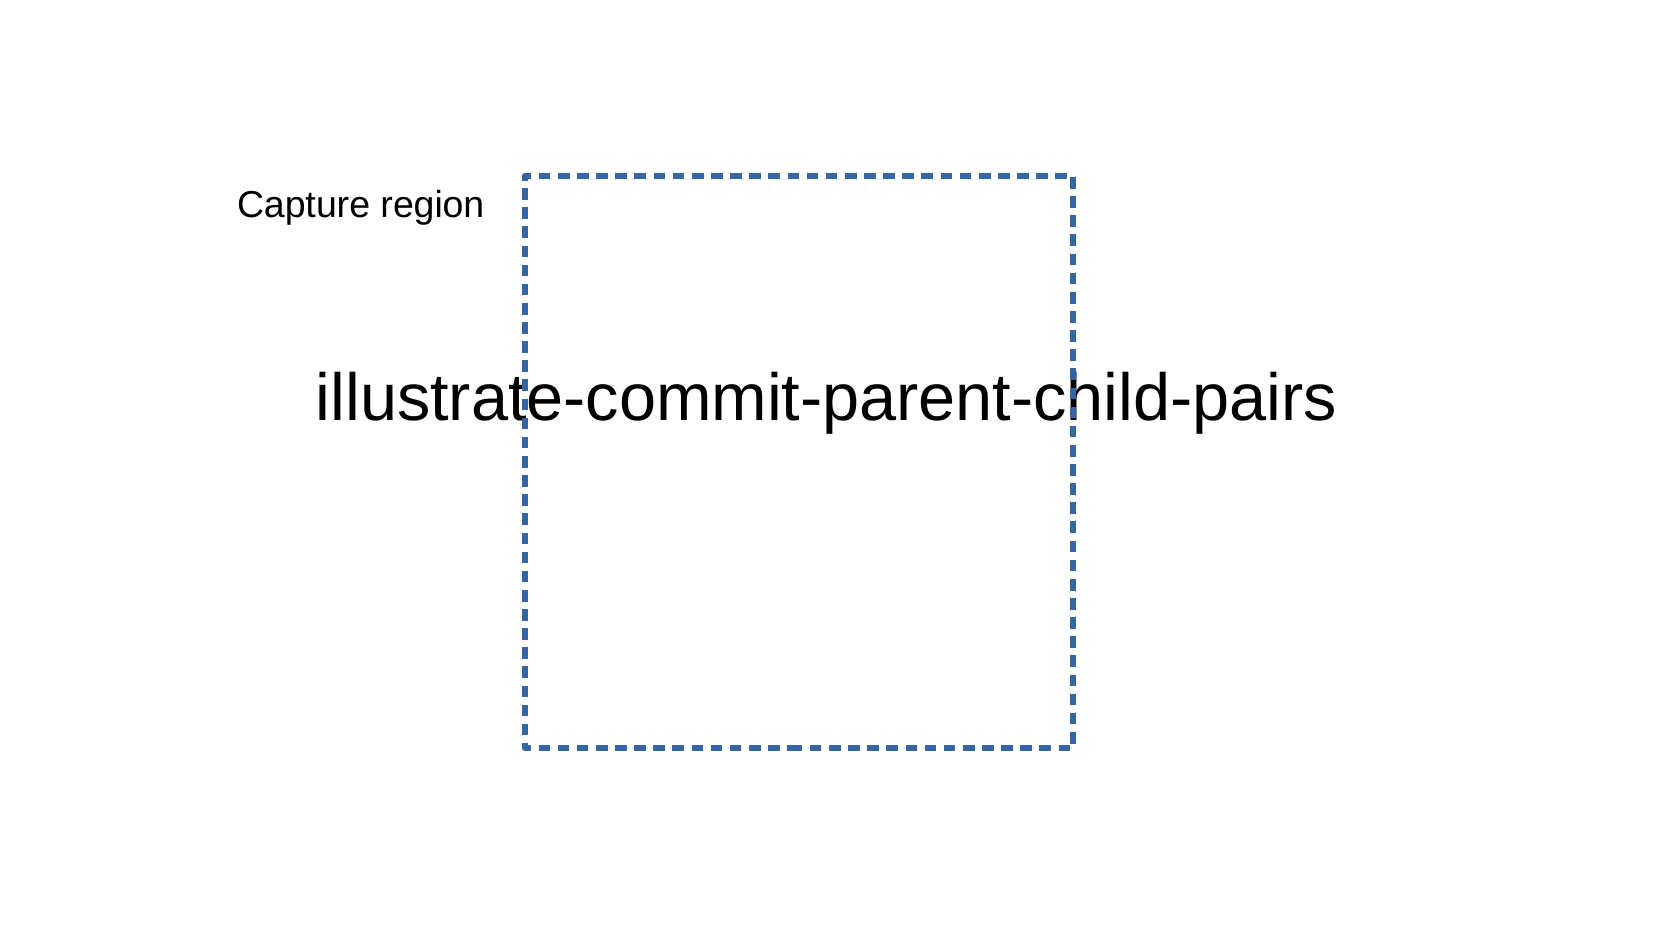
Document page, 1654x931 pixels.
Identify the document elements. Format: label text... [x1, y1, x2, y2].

subtitle illustrate-commit-parent-child-pairs [82, 37, 1571, 757]
text_box Capture region [222, 175, 500, 233]
